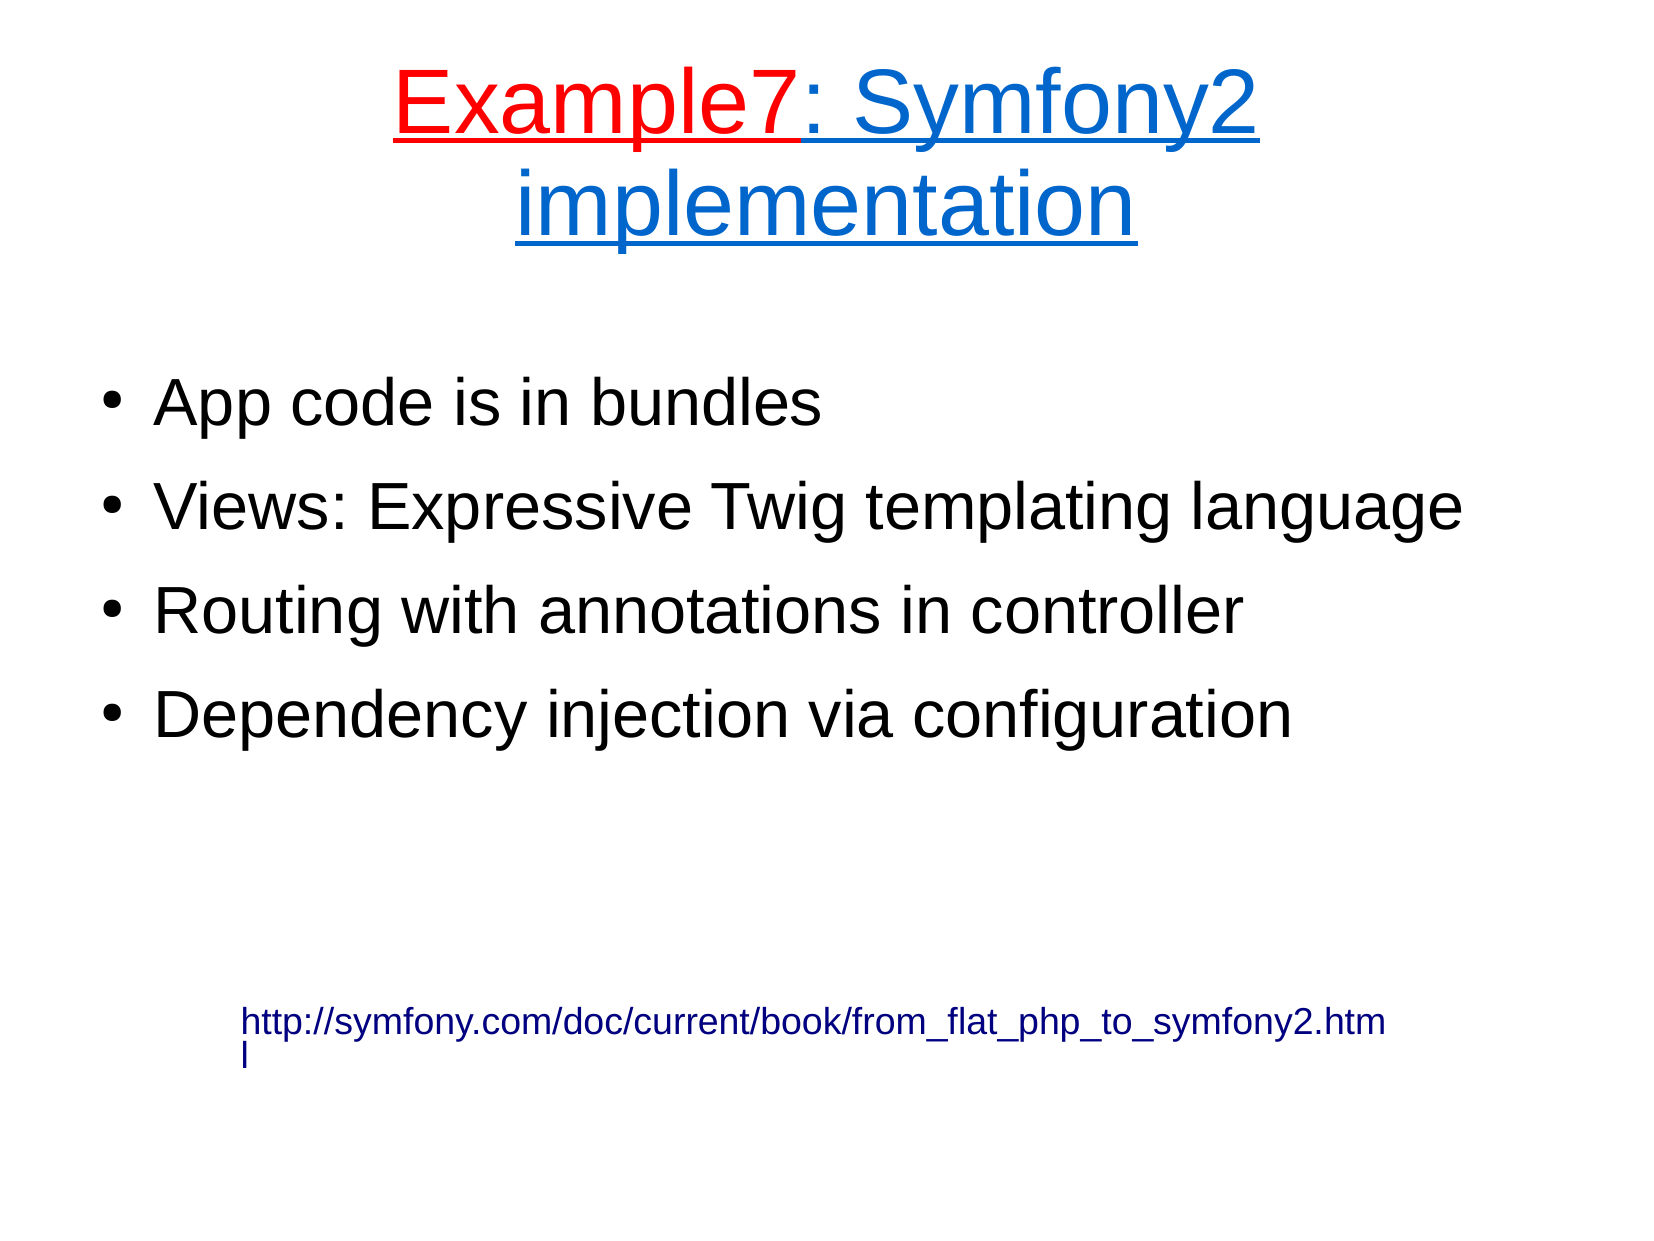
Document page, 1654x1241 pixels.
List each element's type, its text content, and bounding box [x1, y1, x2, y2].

text_box http://symfony.com/doc/current/book/from_flat_php_to_symfony2.html [225, 993, 1411, 1051]
list App code is in bundles Views: Expressive Twig templating language Routing with annotations in controller Dependency injection via configuration [82, 260, 1571, 1111]
title Example7: Symfony2 implementation [82, 49, 1571, 257]
